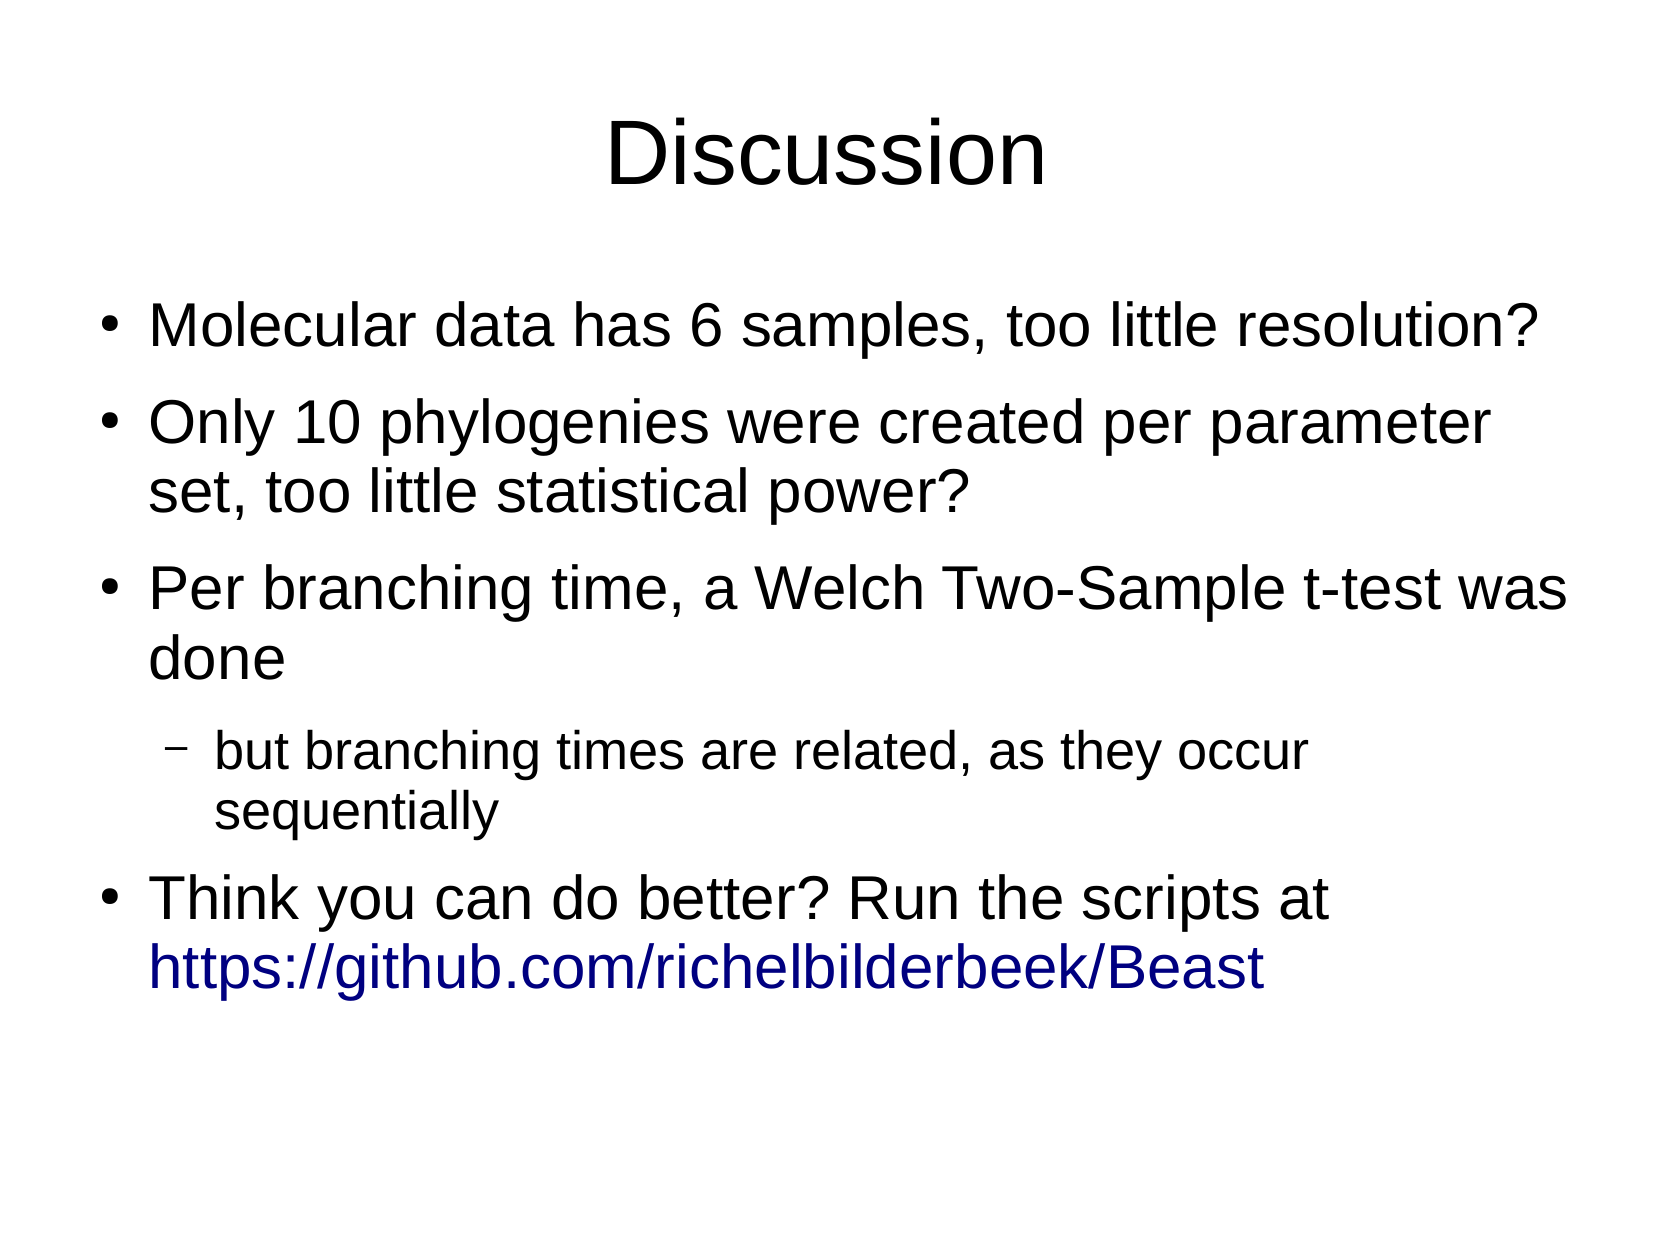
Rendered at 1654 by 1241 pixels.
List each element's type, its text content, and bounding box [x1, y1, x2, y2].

list Molecular data has 6 samples, too little resolution? Only 10 phylogenies were created per parameter set, too little statistical power? Per branching time, a Welch Two-Sample t-test was done but branching times are related, as they occur sequentially Think you can do better? Run the scripts at https://github.com/richelbilderbeek/Beast [82, 290, 1571, 1010]
title Discussion [82, 49, 1571, 257]
